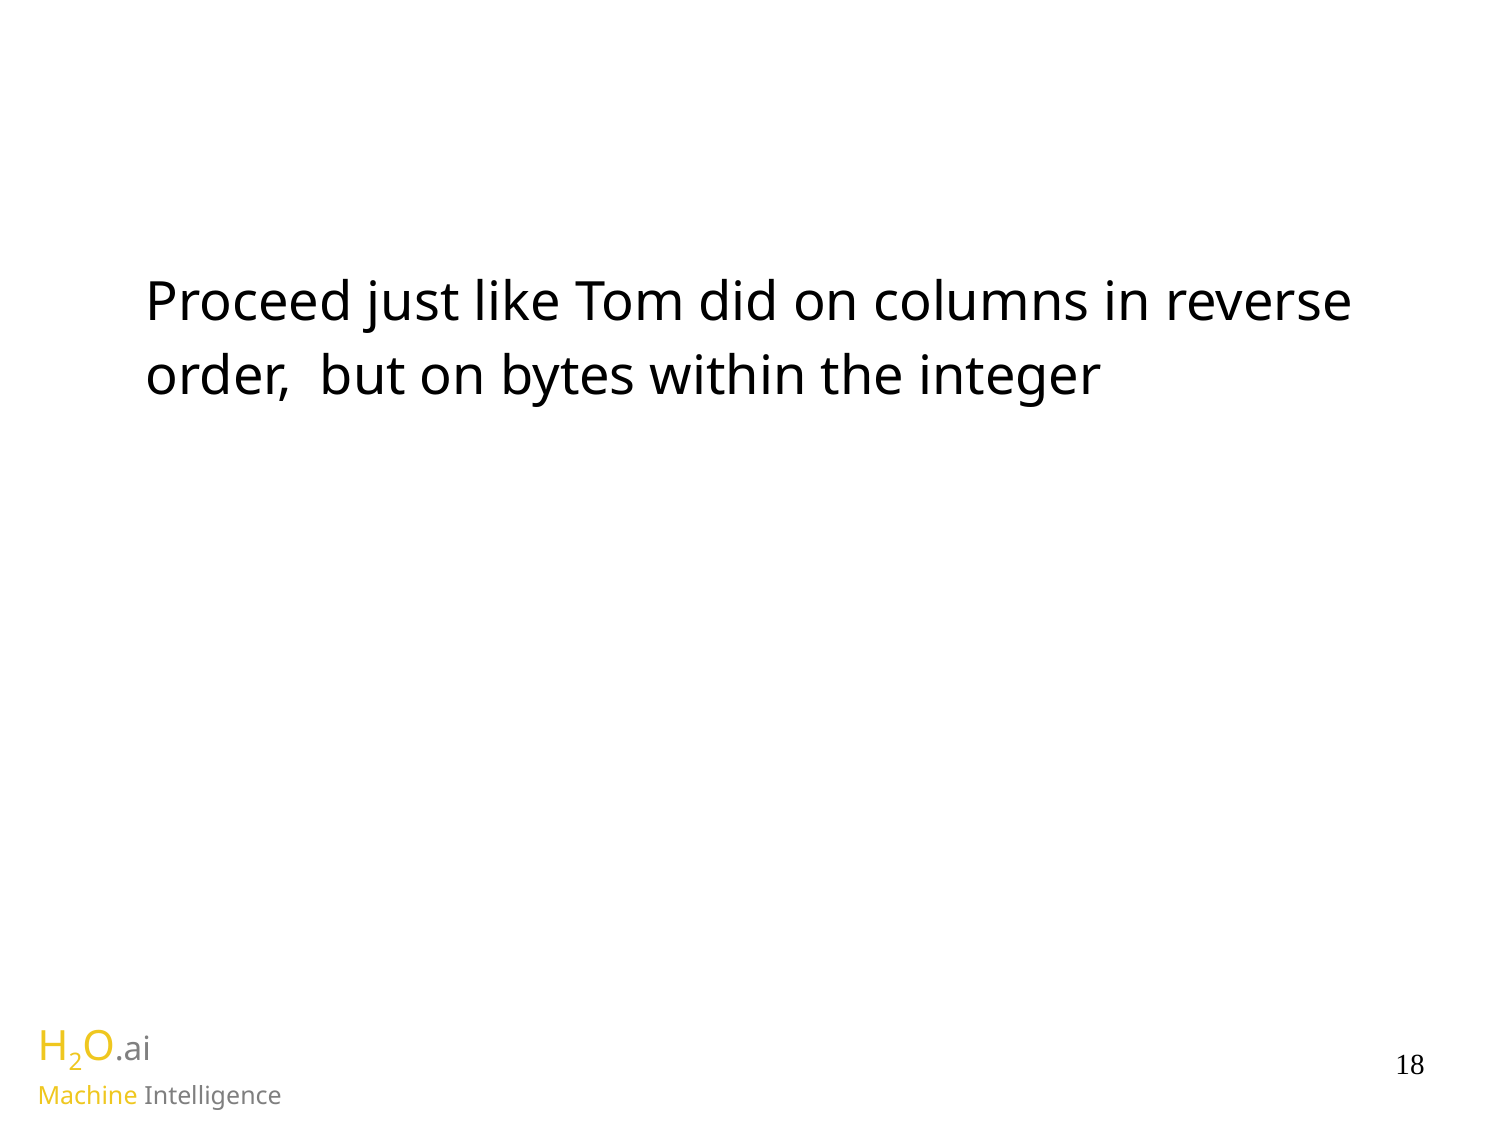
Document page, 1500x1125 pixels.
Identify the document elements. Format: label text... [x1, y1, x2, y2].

list Proceed just like Tom did on columns in reverse order, but on bytes within the integer [75, 262, 1425, 1125]
